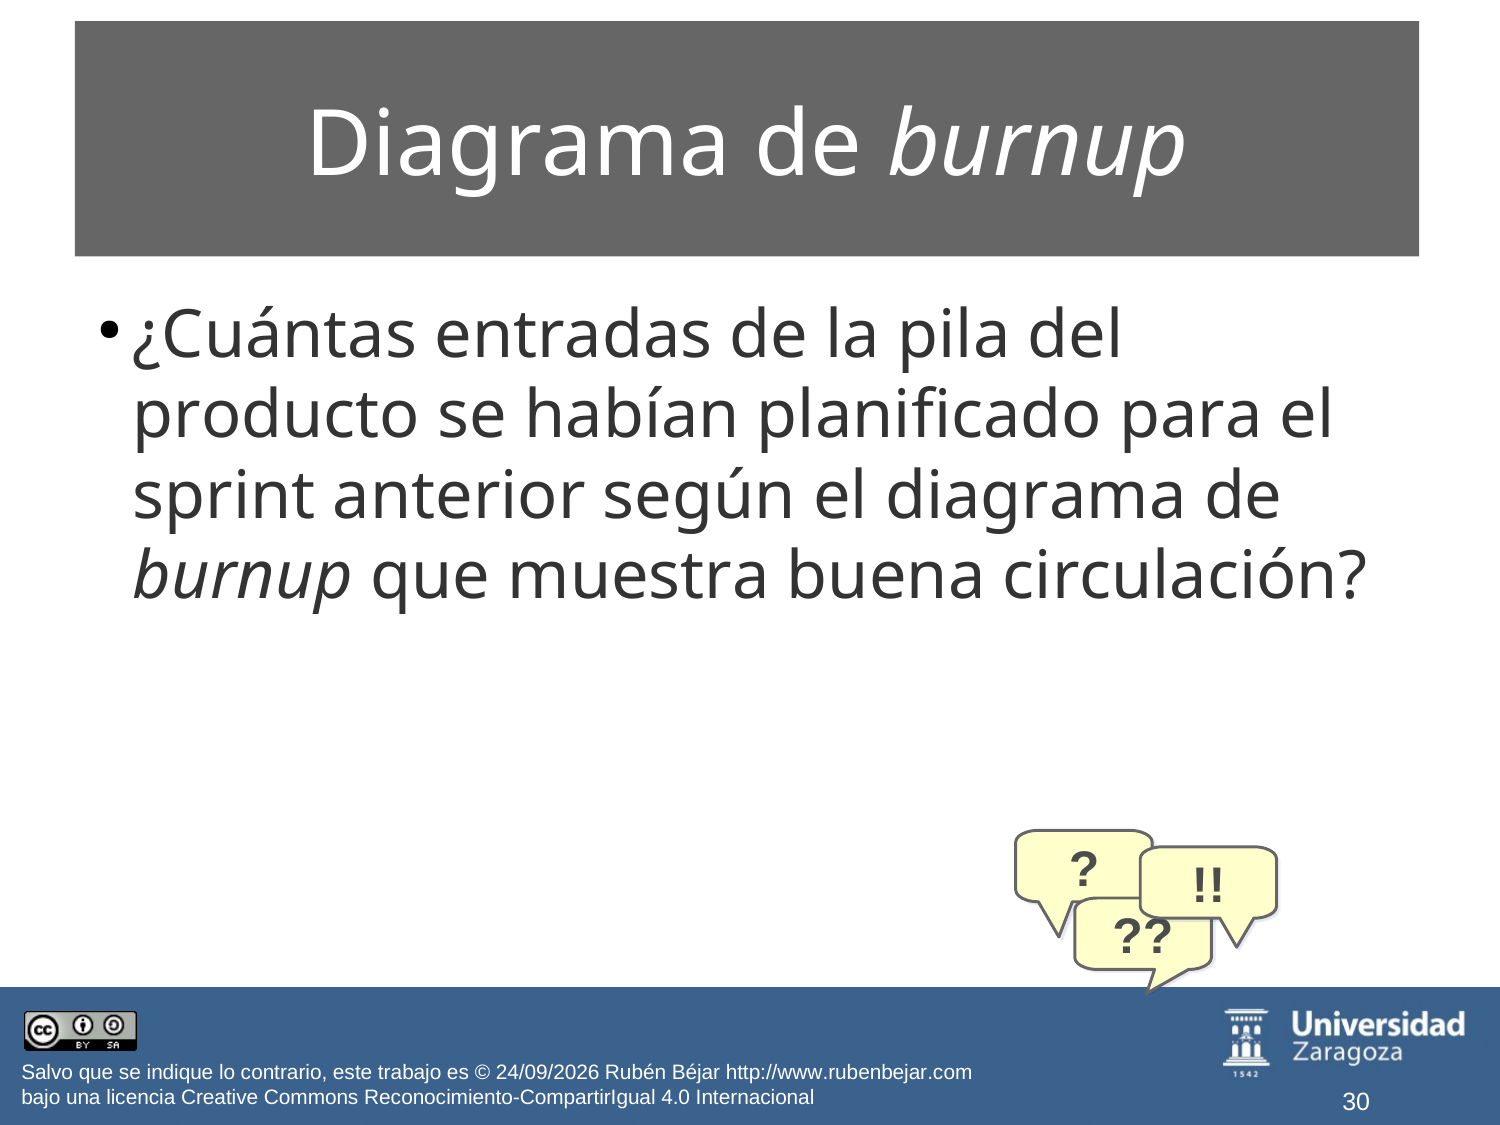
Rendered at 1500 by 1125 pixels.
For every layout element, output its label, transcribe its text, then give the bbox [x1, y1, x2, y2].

picture [0, 987, 1500, 1125]
text_box !! [1140, 846, 1277, 948]
text_box ? [1015, 830, 1153, 937]
text_box ?? [1074, 897, 1212, 994]
list ¿Cuántas entradas de la pila del producto se habían planificado para el sprint anterior según el diagrama de burnup que muestra buena circulación? [82, 283, 1418, 957]
title Diagrama de burnup [74, 21, 1420, 257]
